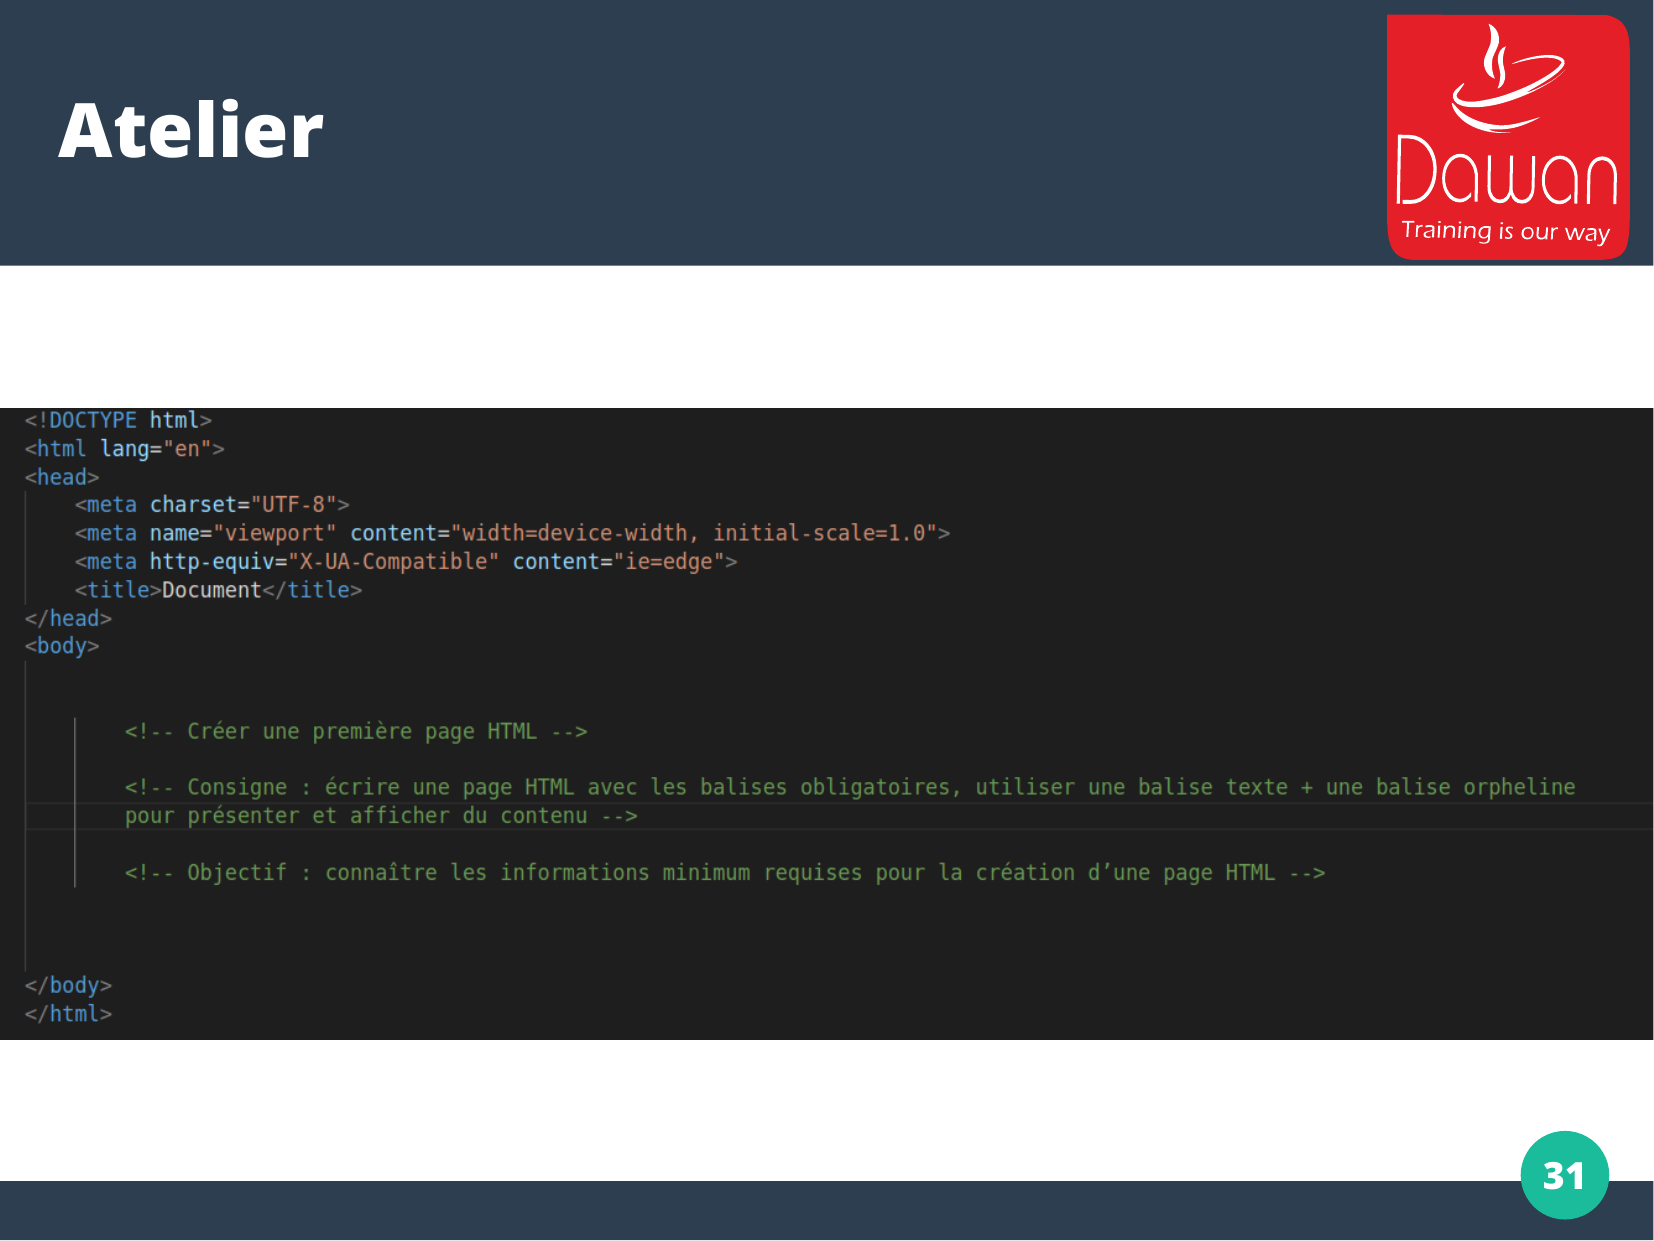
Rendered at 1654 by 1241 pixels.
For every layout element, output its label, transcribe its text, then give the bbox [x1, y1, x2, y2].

picture [1387, 14, 1630, 260]
title Atelier [59, 49, 1387, 207]
picture [0, 408, 1654, 1040]
